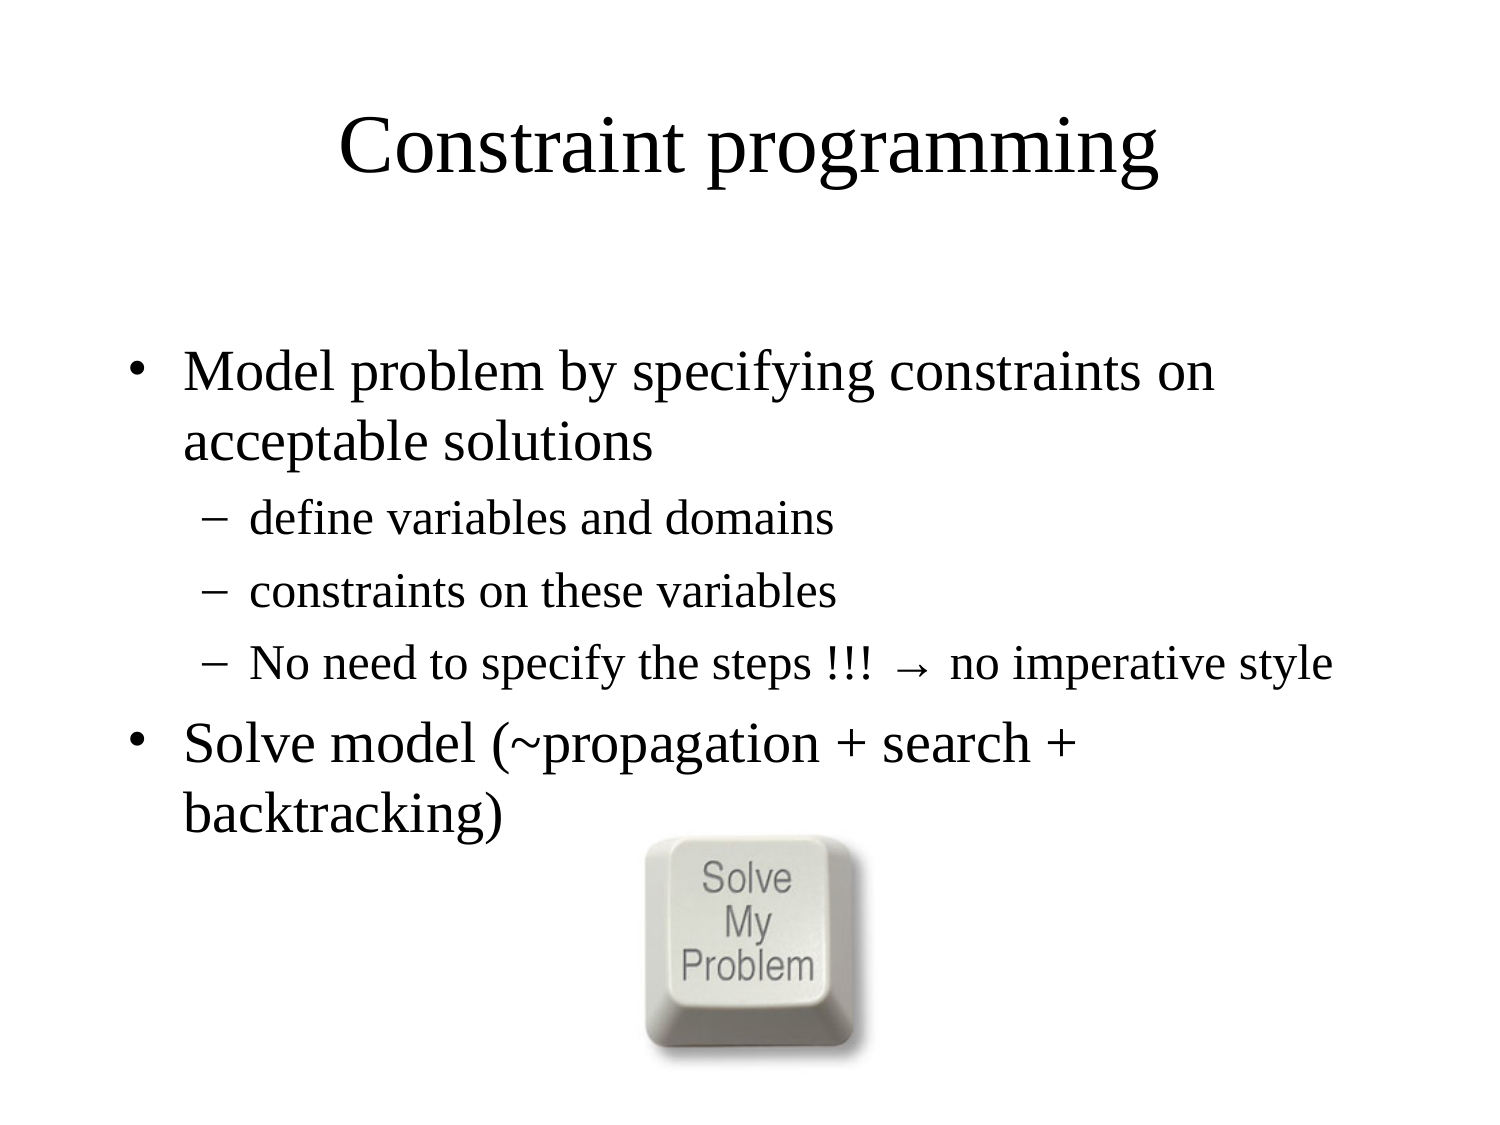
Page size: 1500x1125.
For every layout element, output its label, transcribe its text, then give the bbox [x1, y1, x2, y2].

list Model problem by specifying constraints on acceptable solutions define variables and domains constraints on these variables No need to specify the steps !!! → no imperative style Solve model (~propagation + search + backtracking) [112, 324, 1388, 1000]
picture [615, 809, 886, 1081]
title Constraint programming [112, 45, 1388, 233]
